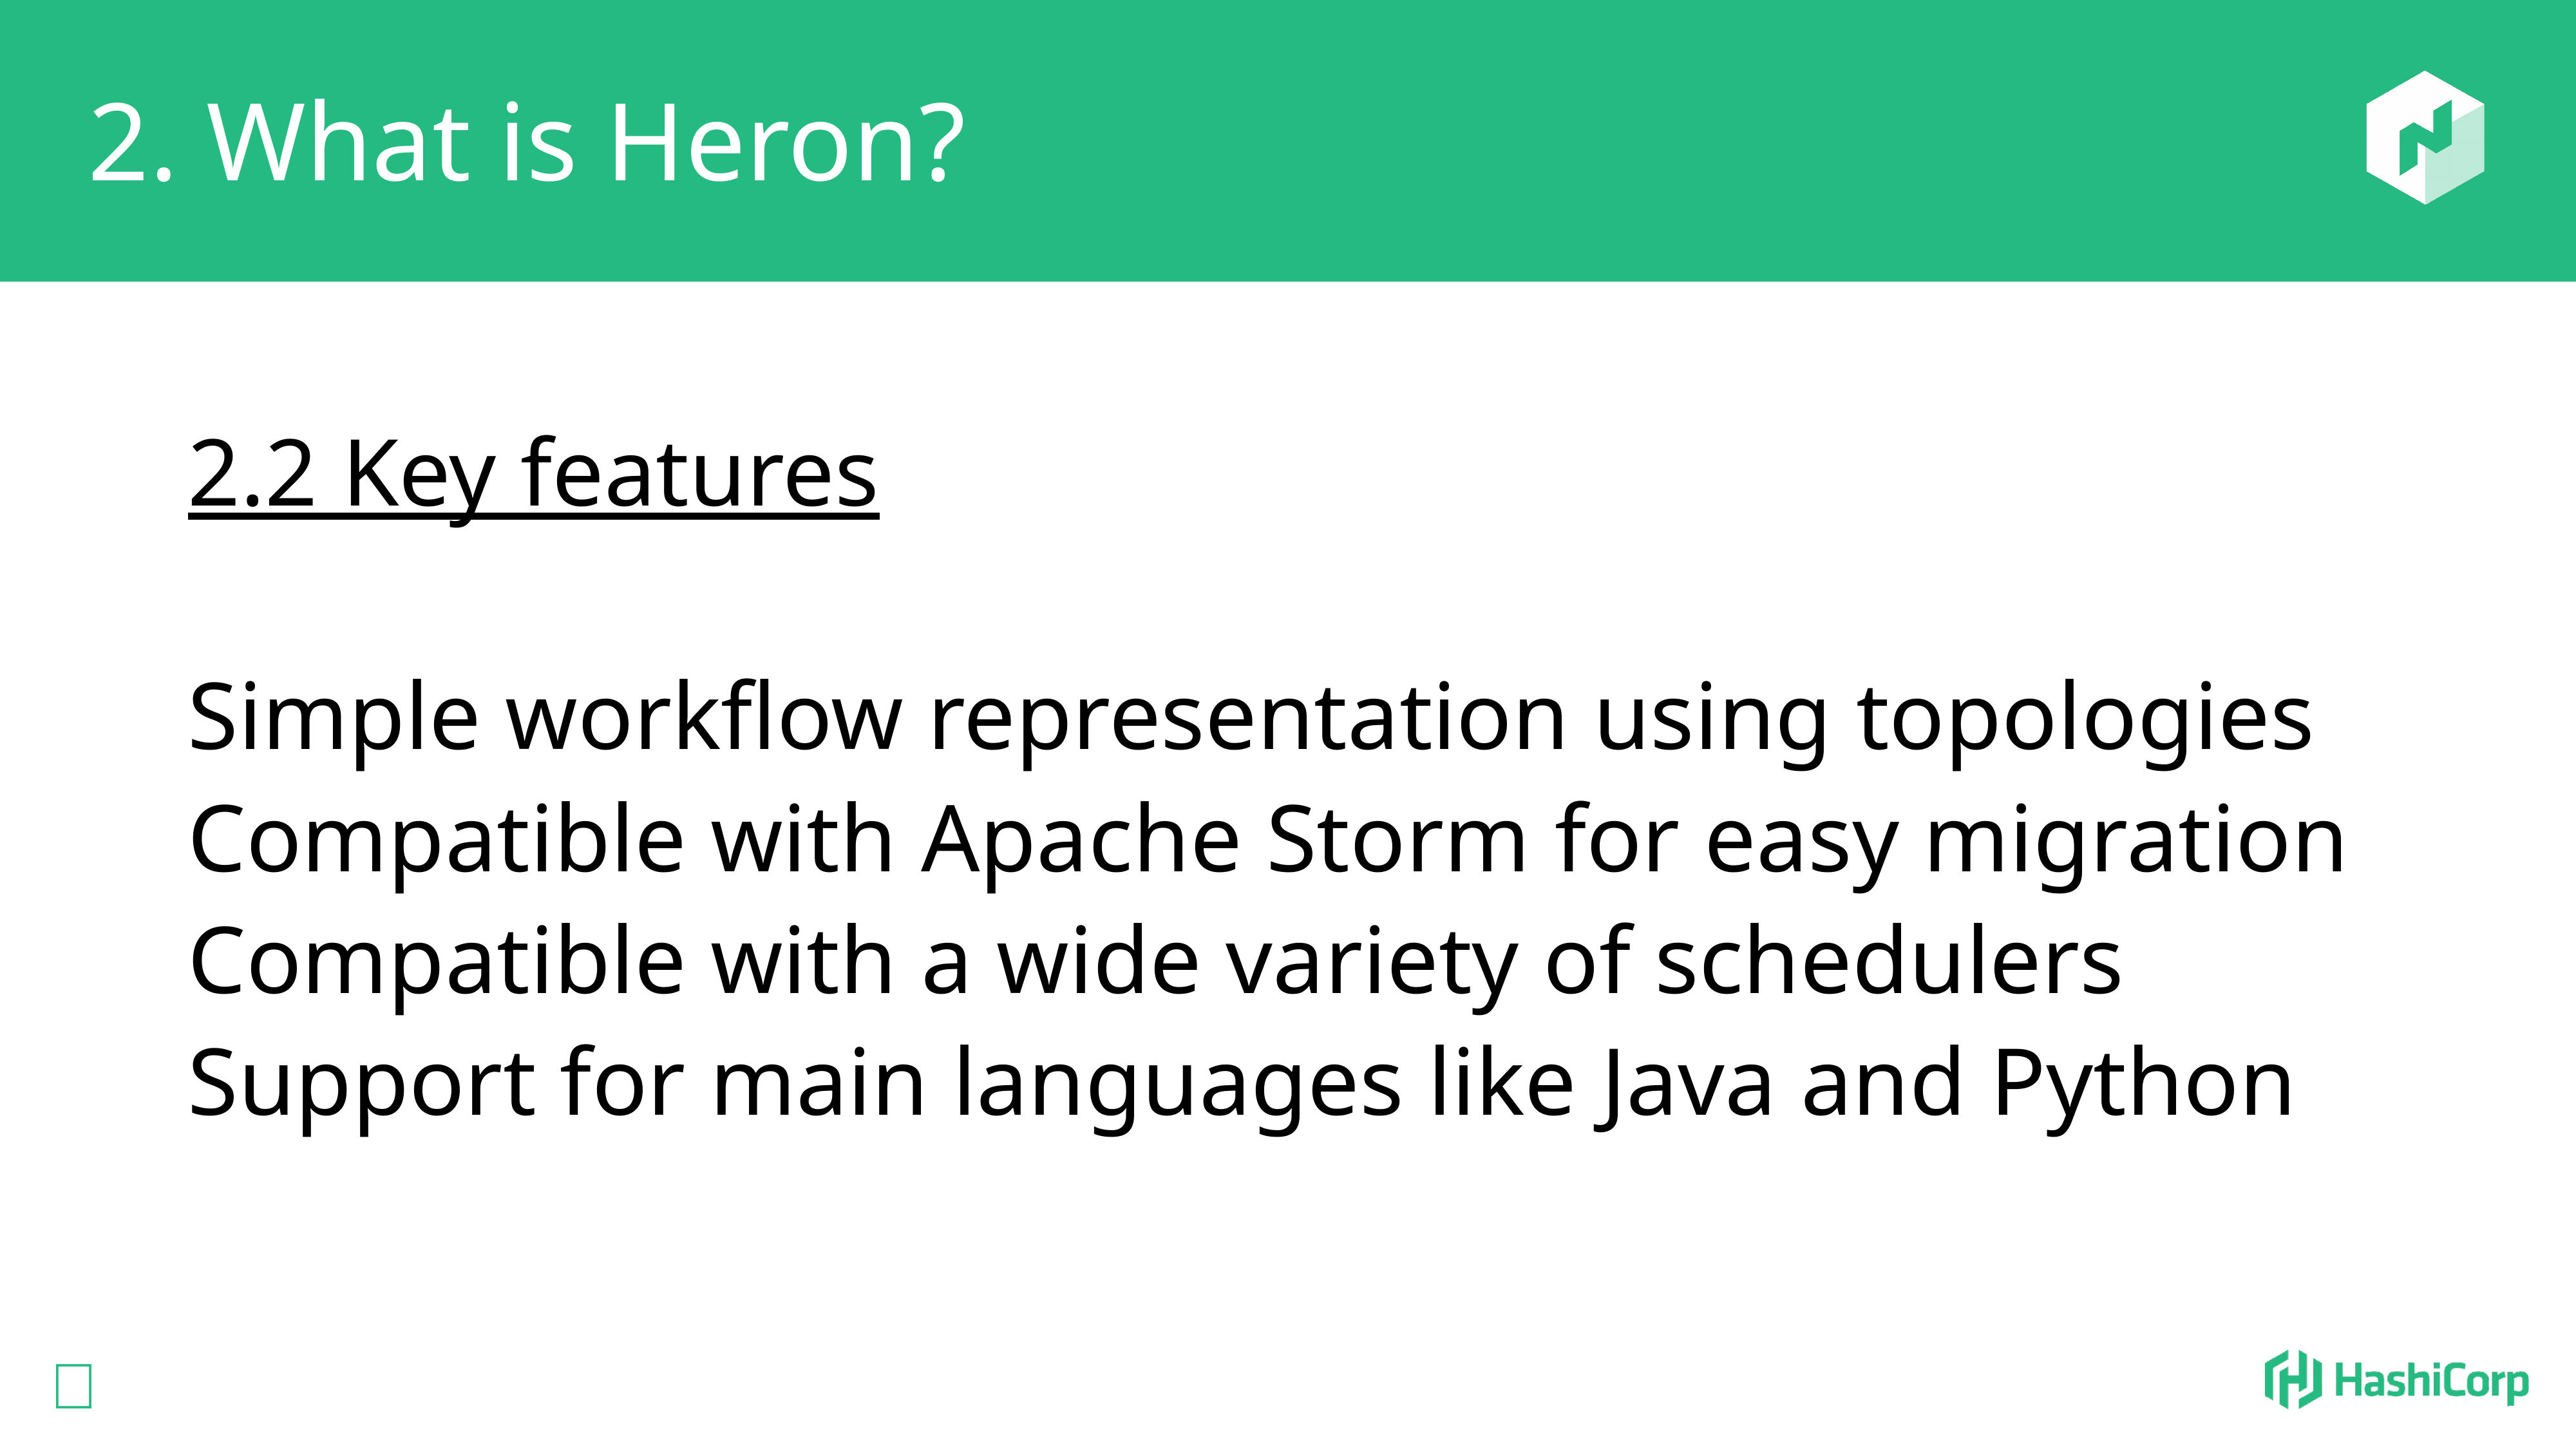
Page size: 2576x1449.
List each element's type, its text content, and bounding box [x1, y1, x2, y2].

picture [2358, 70, 2493, 205]
title 2. What is Heron? [82, 37, 2313, 238]
list 2.2 Key features Simple workflow representation using topologies Compatible with Apache Storm for easy migration Compatible with a wide variety of schedulers Support for main languages like Java and Python [187, 402, 2389, 1208]
picture [2265, 1349, 2529, 1410]
